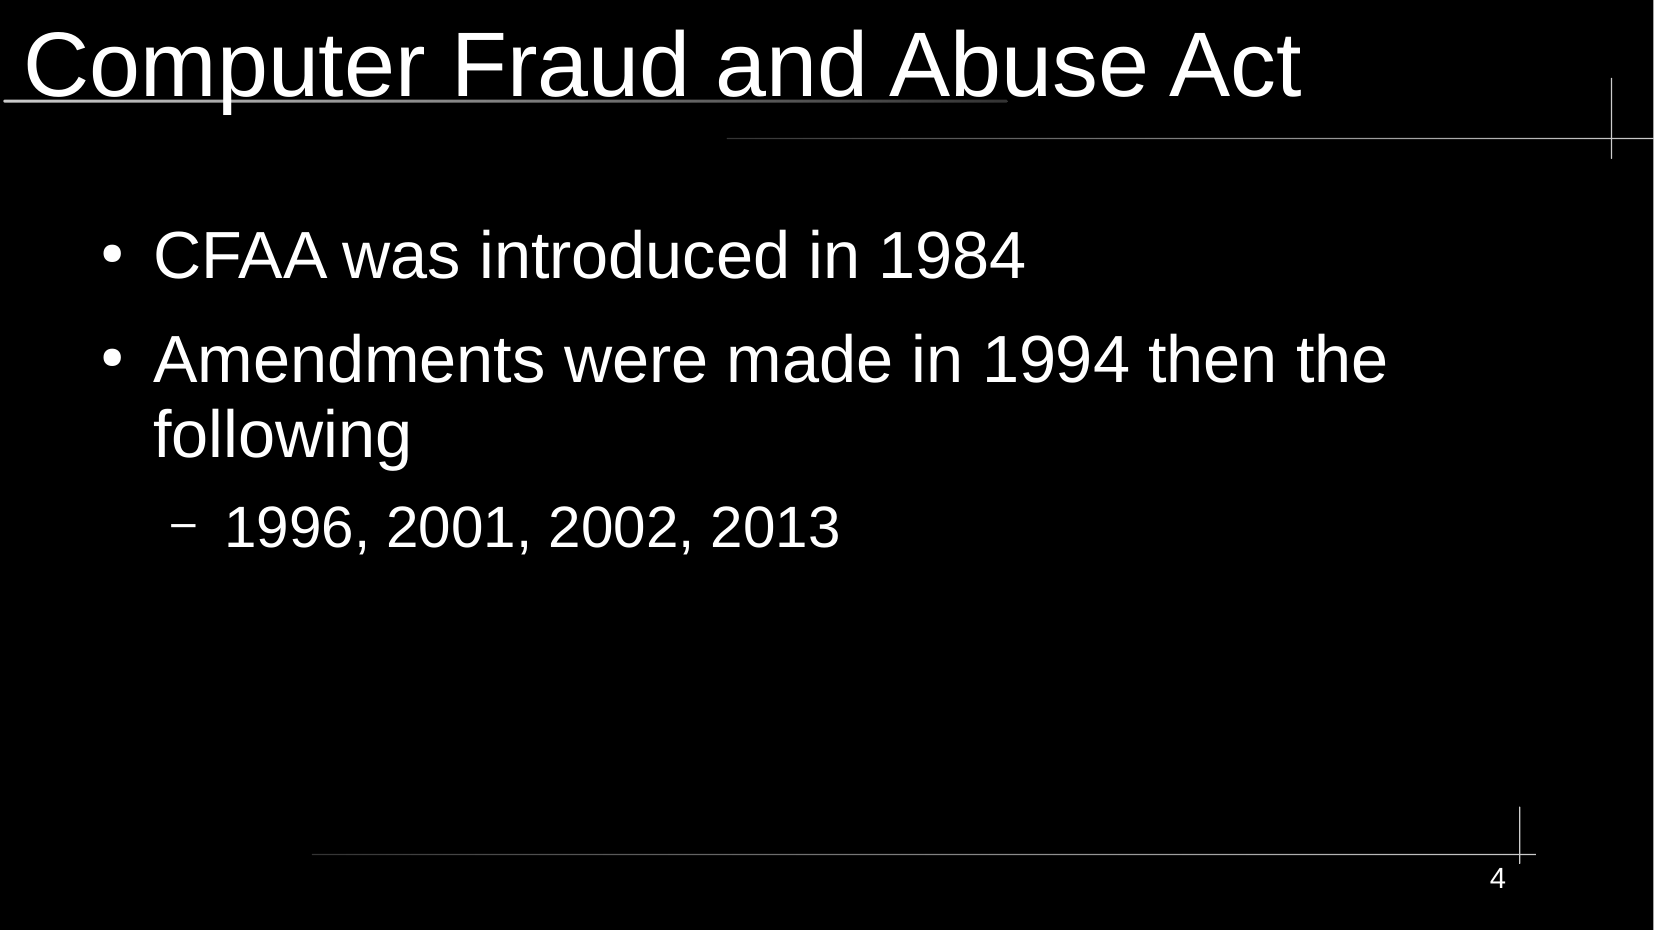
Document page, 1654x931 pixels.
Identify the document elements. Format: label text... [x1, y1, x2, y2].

list CFAA was introduced in 1984 Amendments were made in 1994 then the following 1996, 2001, 2002, 2013 [82, 217, 1571, 851]
title Computer Fraud and Abuse Act [23, 11, 1589, 119]
